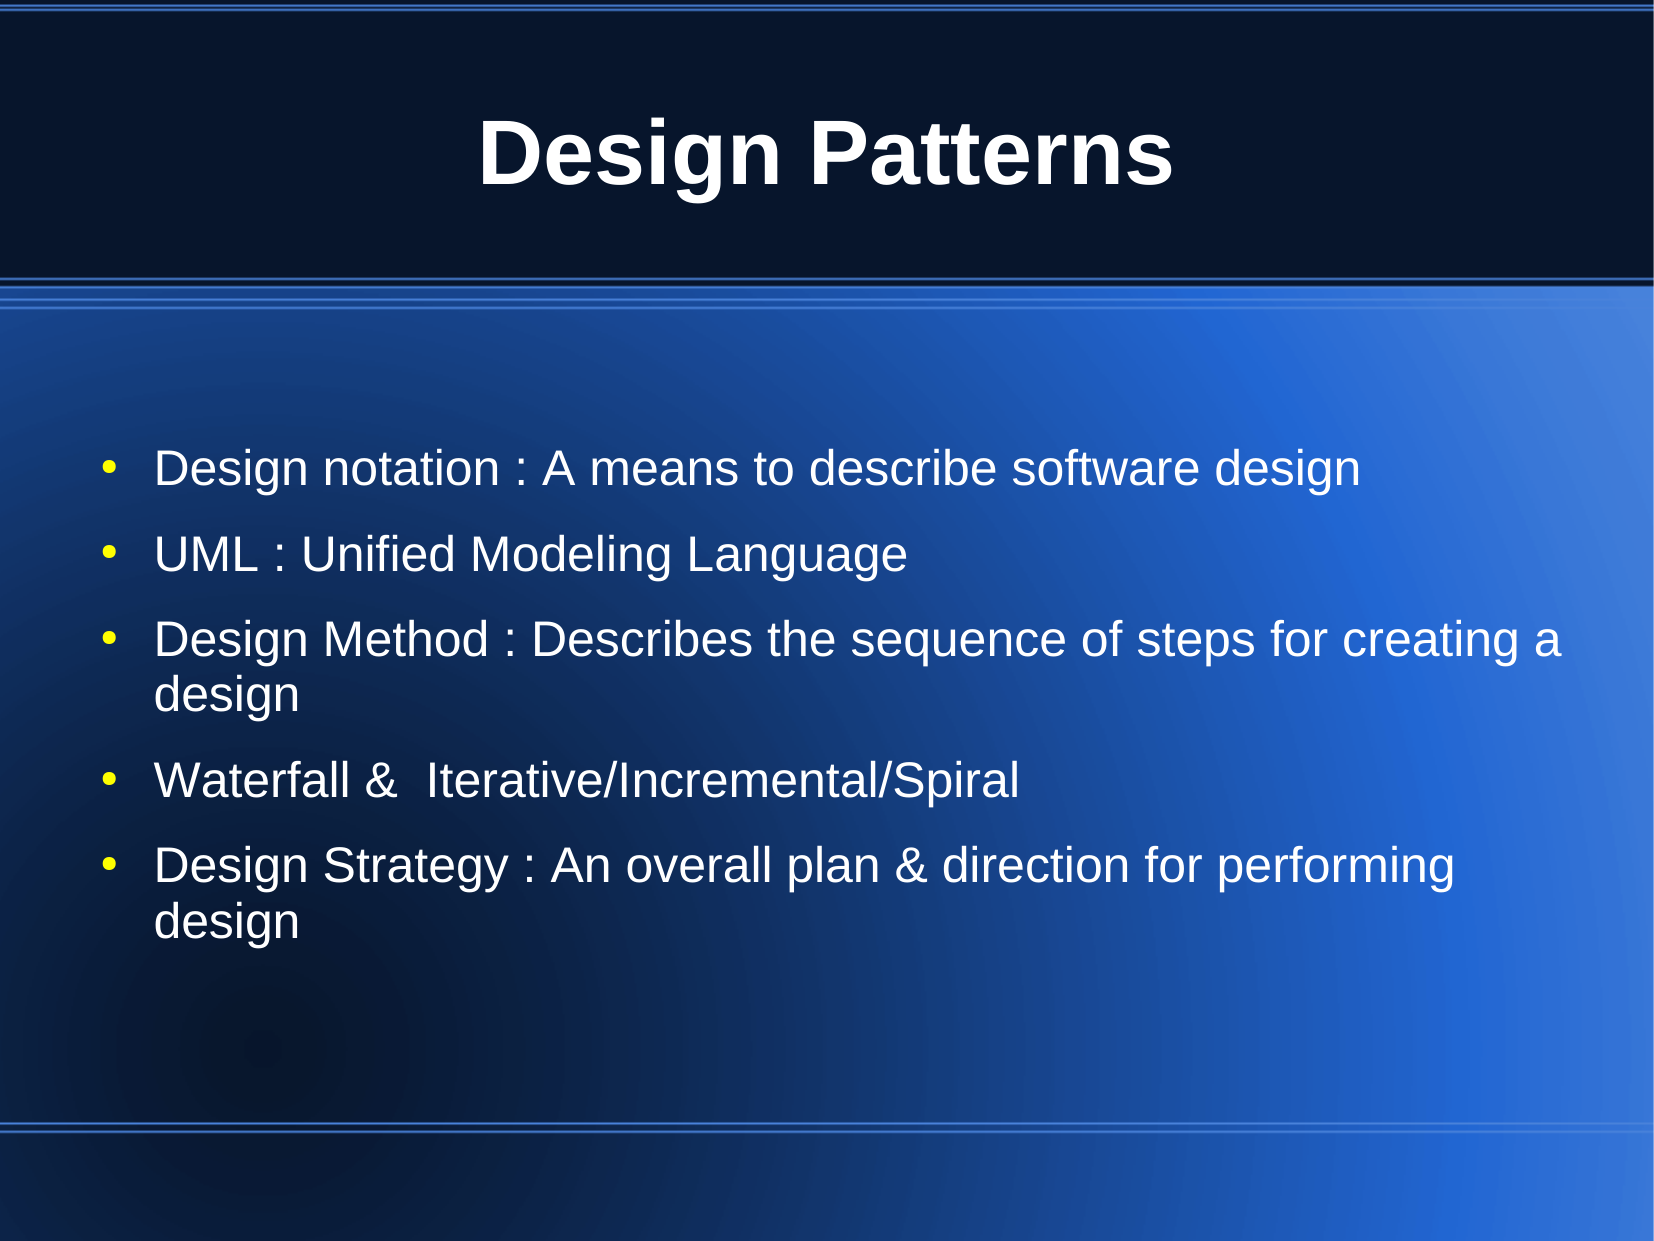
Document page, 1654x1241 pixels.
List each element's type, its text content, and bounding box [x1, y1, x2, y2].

picture [0, 0, 1654, 1241]
list Design notation : A means to describe software design UML : Unified Modeling Language Design Method : Describes the sequence of steps for creating a design Waterfall & Iterative/Incremental/Spiral Design Strategy : An overall plan & direction for performing design [82, 355, 1571, 1058]
title Design Patterns [82, 49, 1571, 257]
